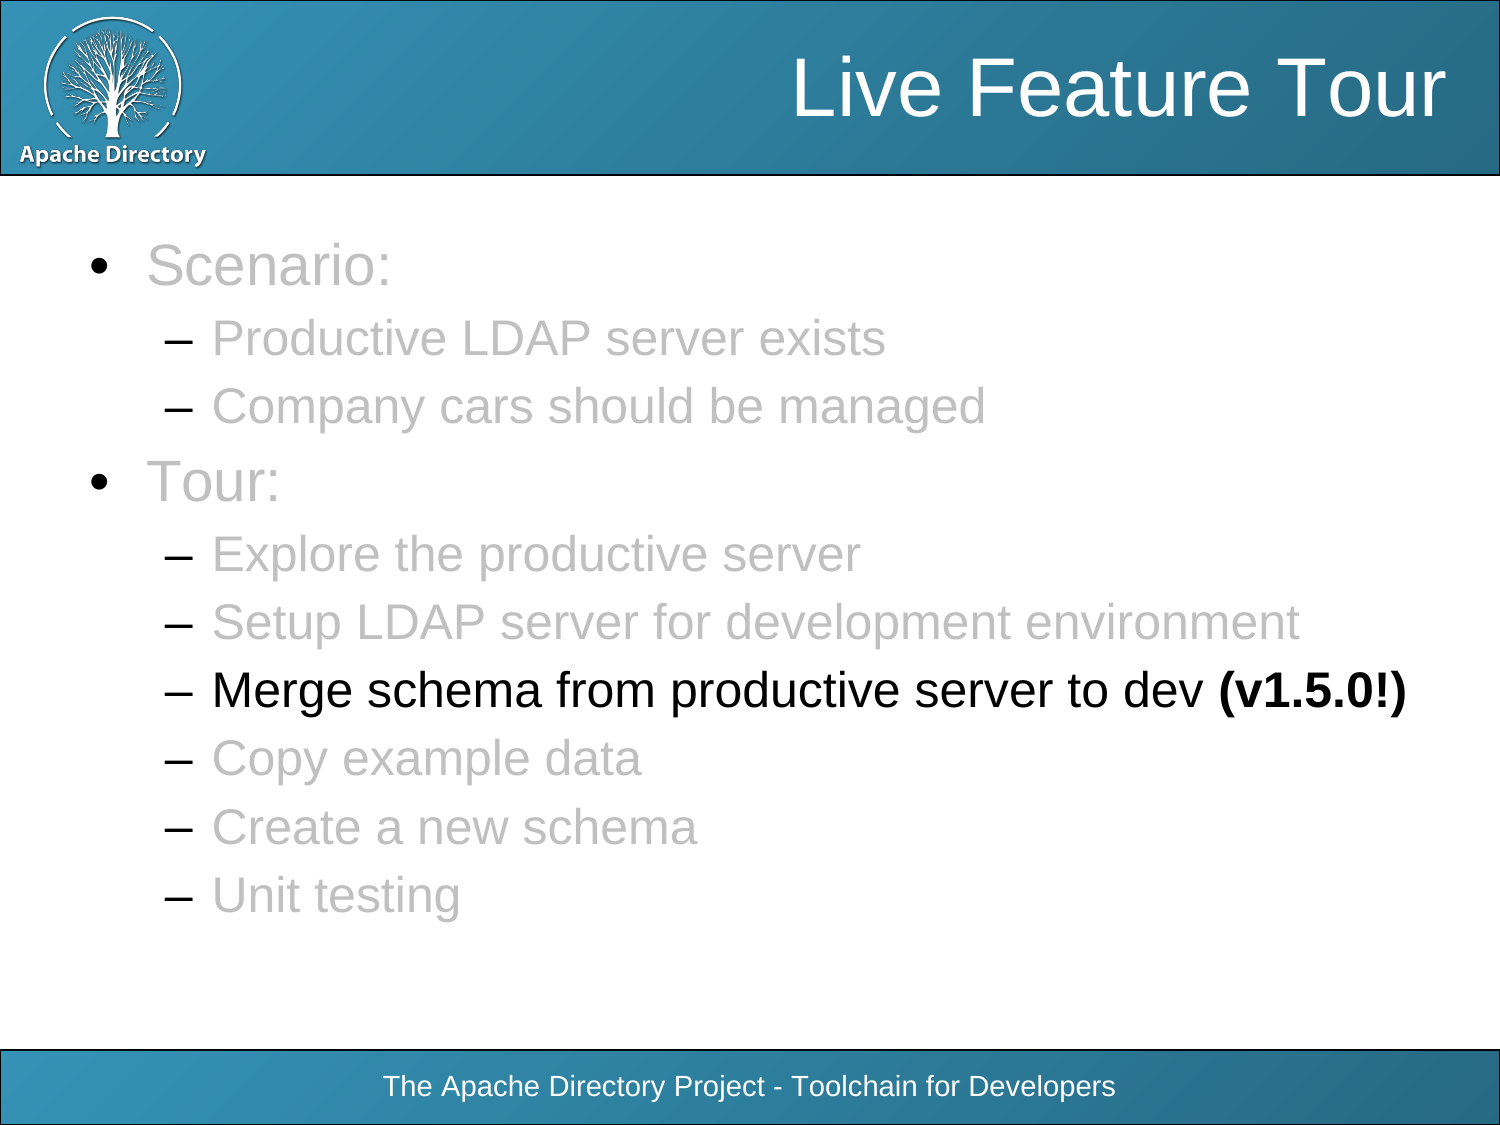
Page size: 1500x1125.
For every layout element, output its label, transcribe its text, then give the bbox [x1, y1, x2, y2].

list Scenario: Productive LDAP server exists Company cars should be managed Tour: Explore the productive server Setup LDAP server for development environment Merge schema from productive server to dev (v1.5.0!) Copy example data Create a new schema Unit testing [75, 224, 1426, 1013]
picture [12, 12, 213, 173]
title Live Feature Tour [237, 12, 1463, 163]
